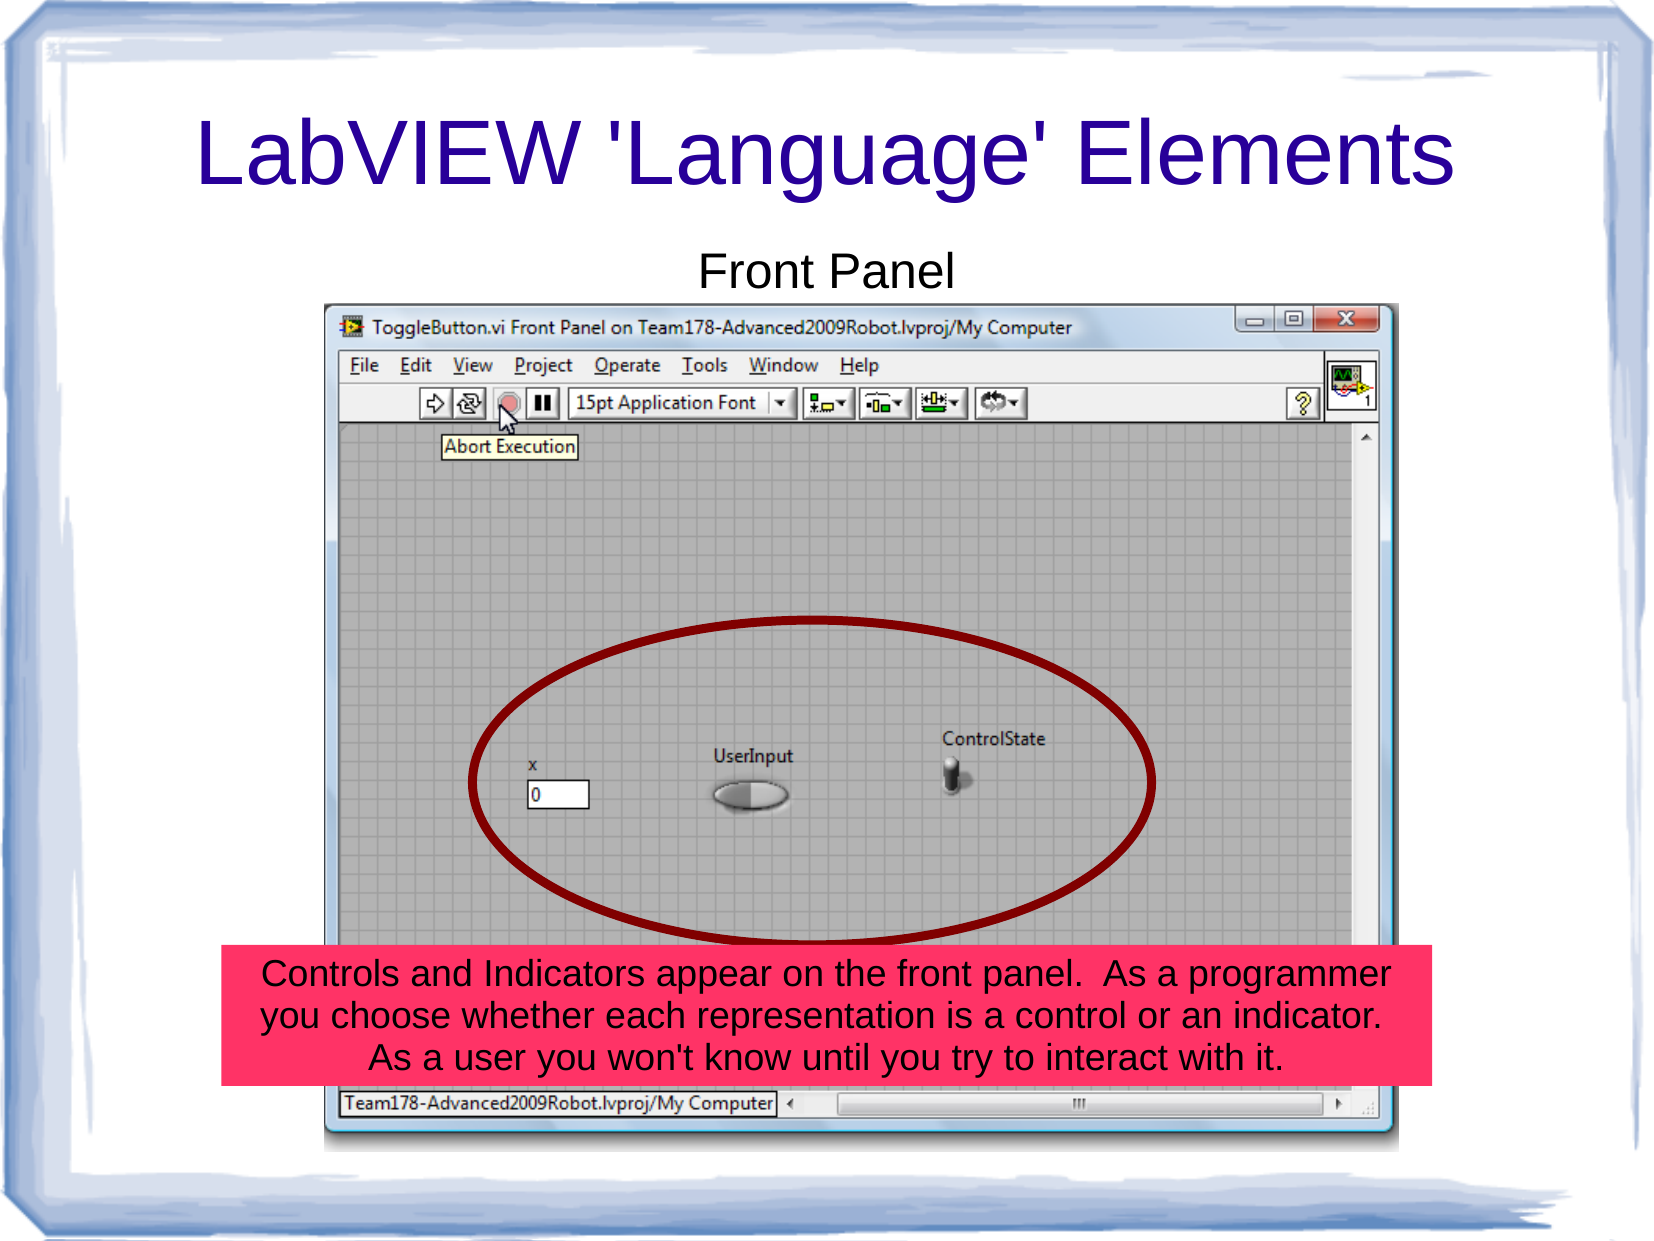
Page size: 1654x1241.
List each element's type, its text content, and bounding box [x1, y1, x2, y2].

text_box Controls and Indicators appear on the front panel. As a programmer you choose whether each representation is a control or an indicator. As a user you won't know until you try to interact with it. [221, 944, 1433, 1086]
text_box Front Panel [413, 236, 1241, 307]
picture [0, 0, 1654, 1241]
text_box [472, 620, 1152, 944]
title LabVIEW 'Language' Elements [82, 56, 1571, 250]
